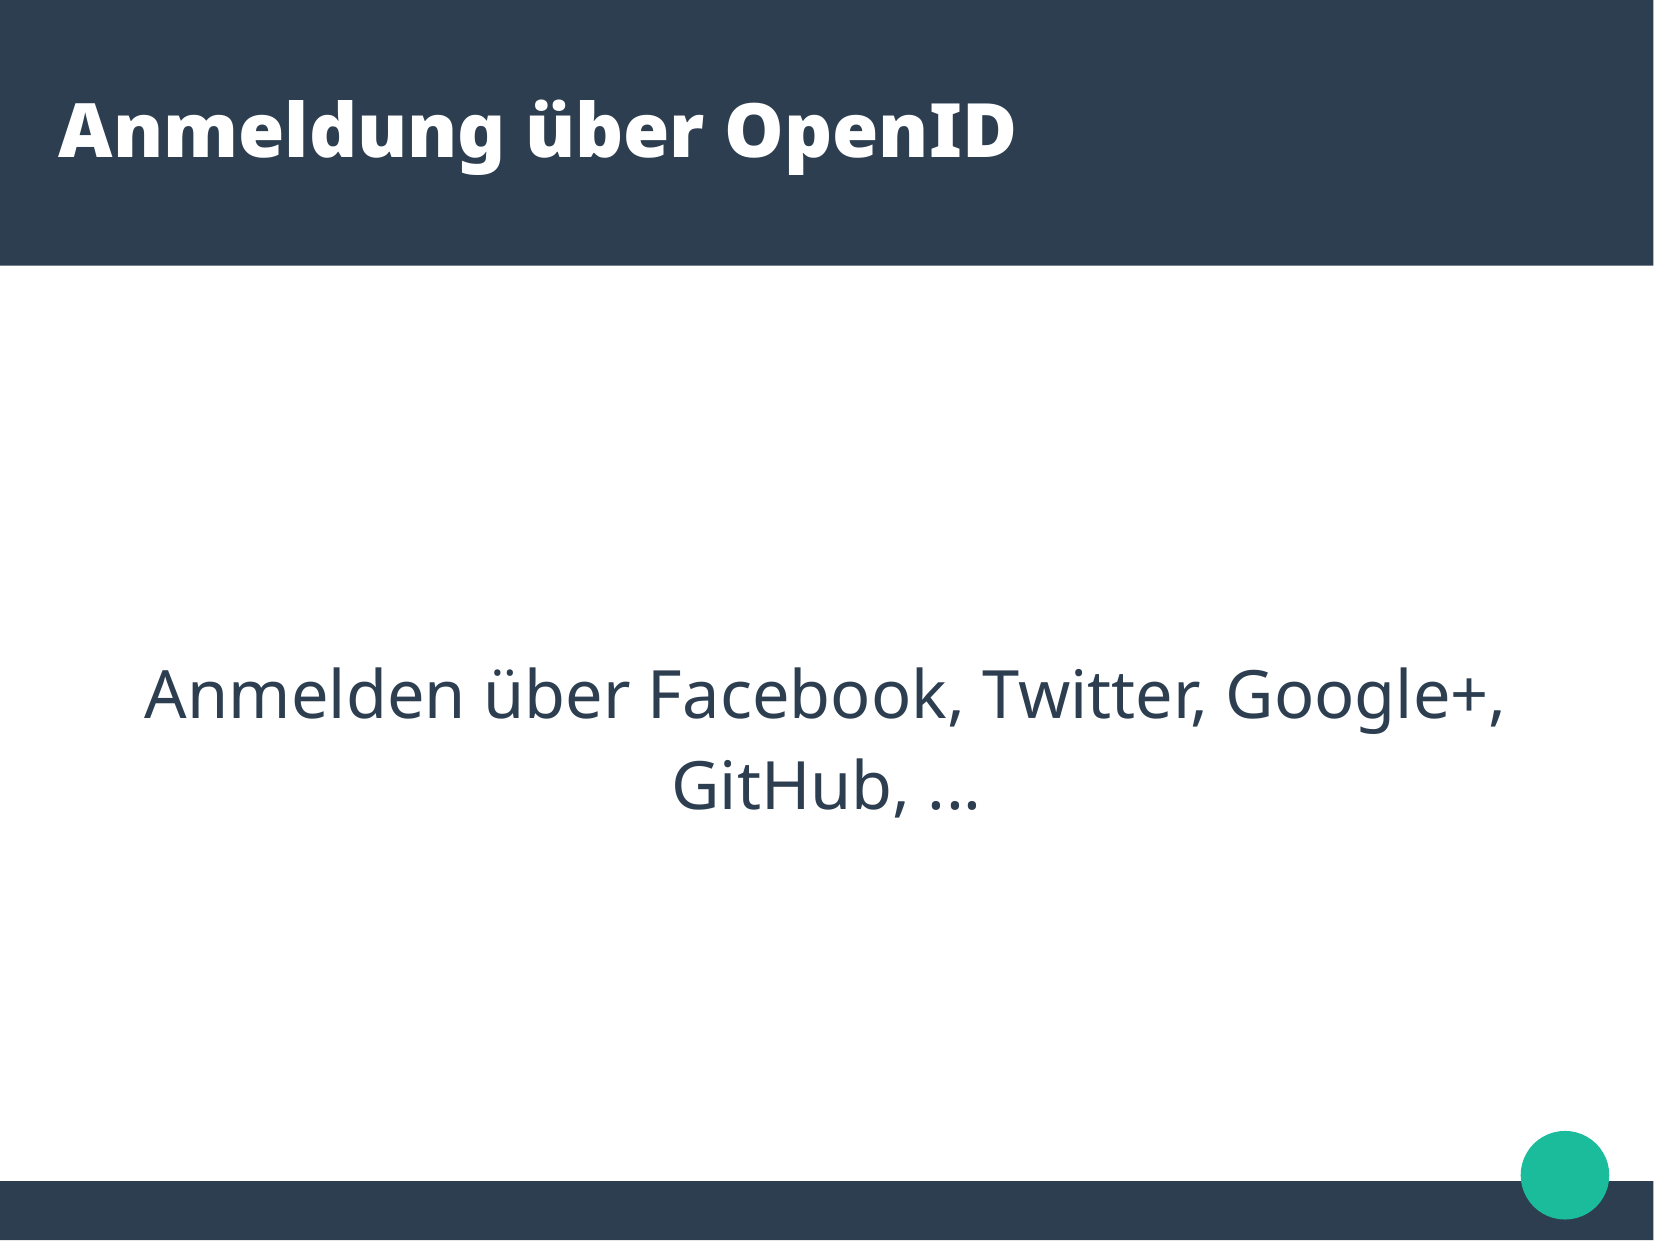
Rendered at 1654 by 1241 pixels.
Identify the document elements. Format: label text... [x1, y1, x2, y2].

subtitle Anmelden über Facebook, Twitter, Google+, GitHub, ... [59, 324, 1595, 1152]
title Anmeldung über OpenID [59, 49, 1595, 207]
